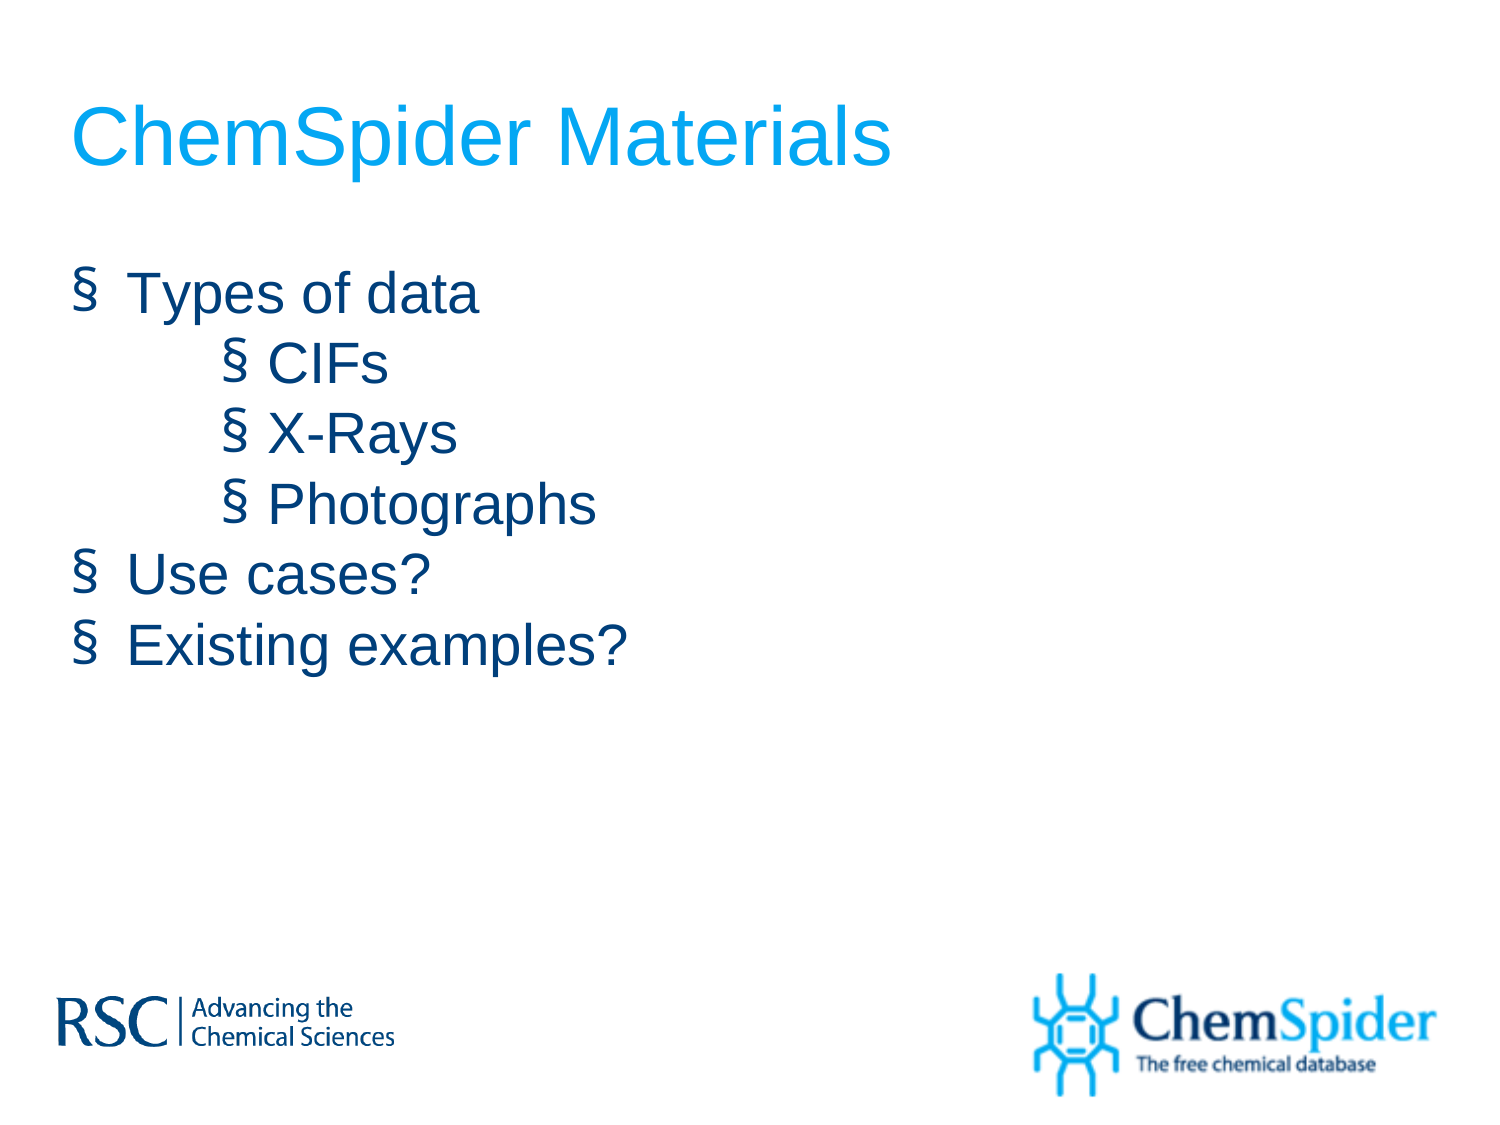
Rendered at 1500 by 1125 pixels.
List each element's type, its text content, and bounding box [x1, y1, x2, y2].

list Types of data CIFs X-Rays Photographs Use cases? Existing examples? [55, 260, 1438, 976]
title ChemSpider Materials [55, 75, 1438, 185]
